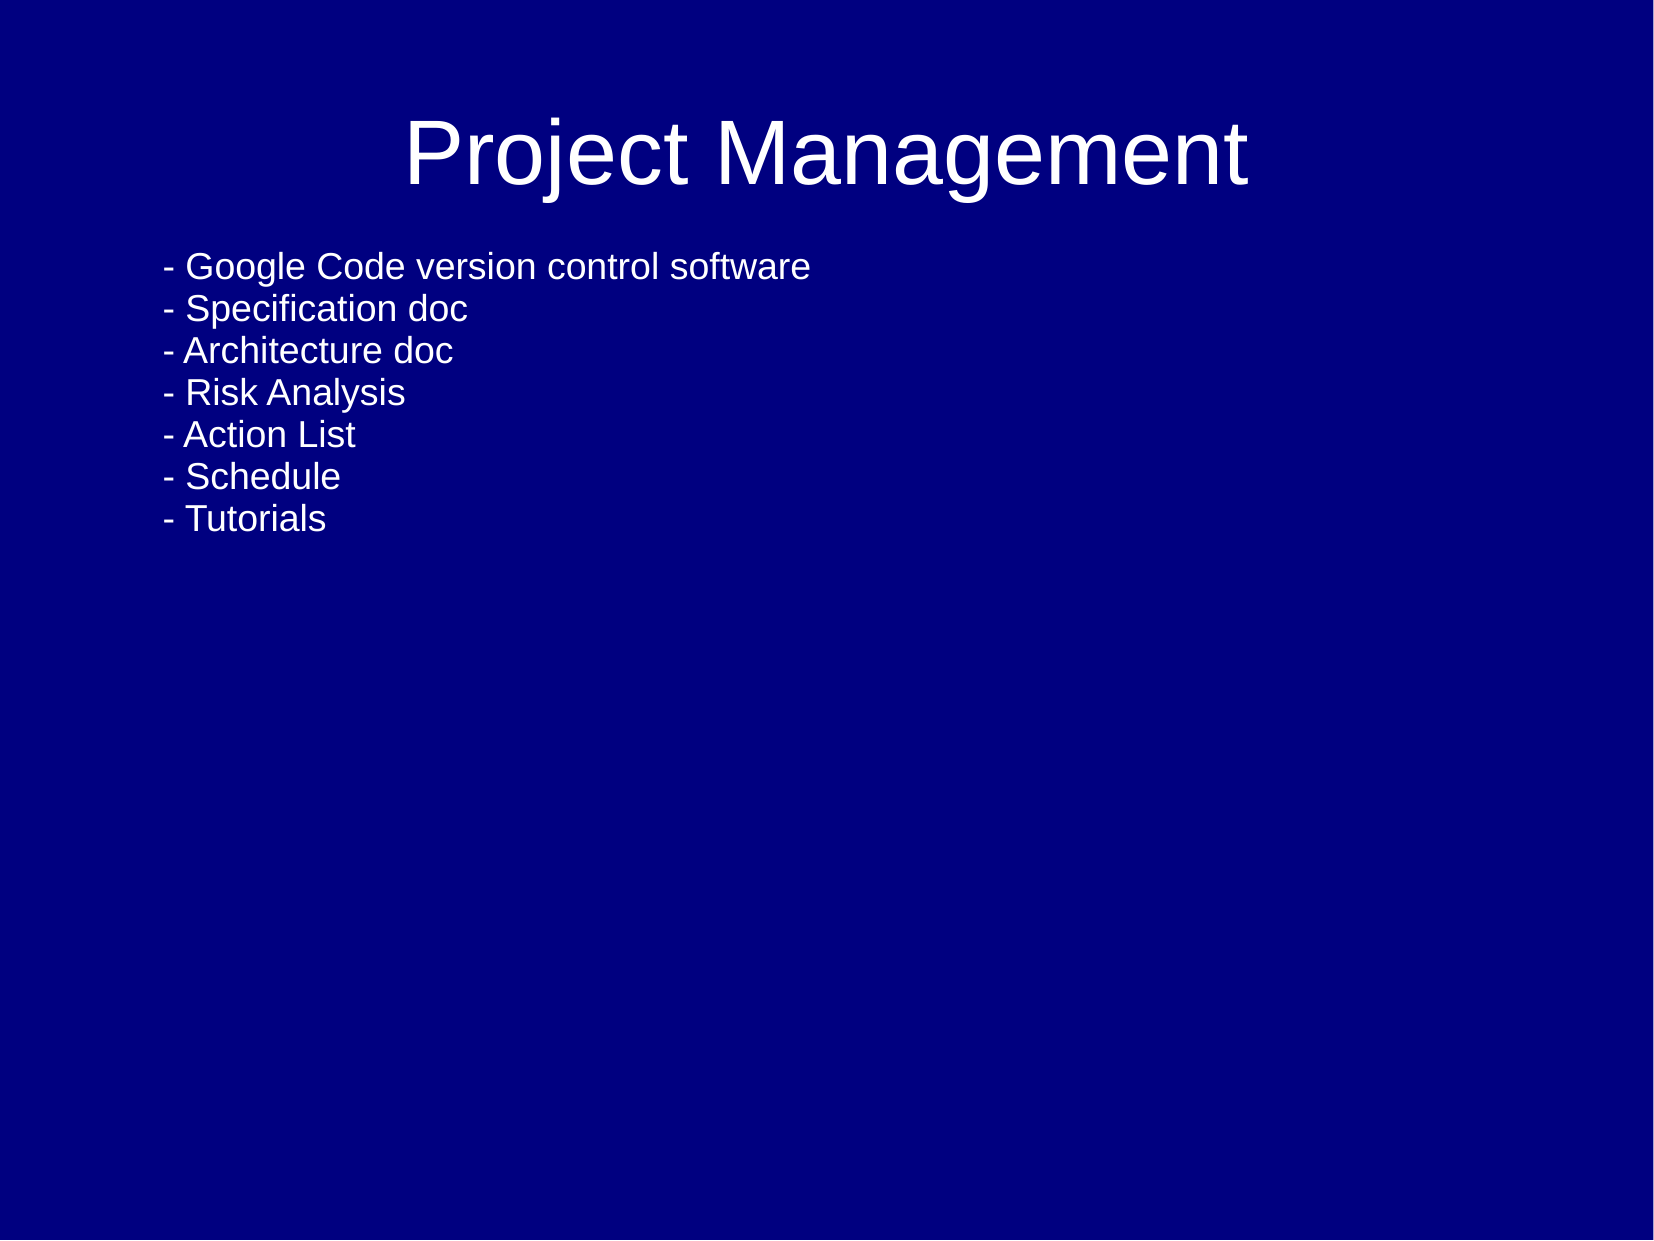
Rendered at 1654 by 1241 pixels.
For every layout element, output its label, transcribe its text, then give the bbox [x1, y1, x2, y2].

text_box - Google Code version control software - Specification doc - Architecture doc - Risk Analysis - Action List - Schedule - Tutorials [147, 250, 1506, 755]
title Project Management [82, 56, 1571, 250]
